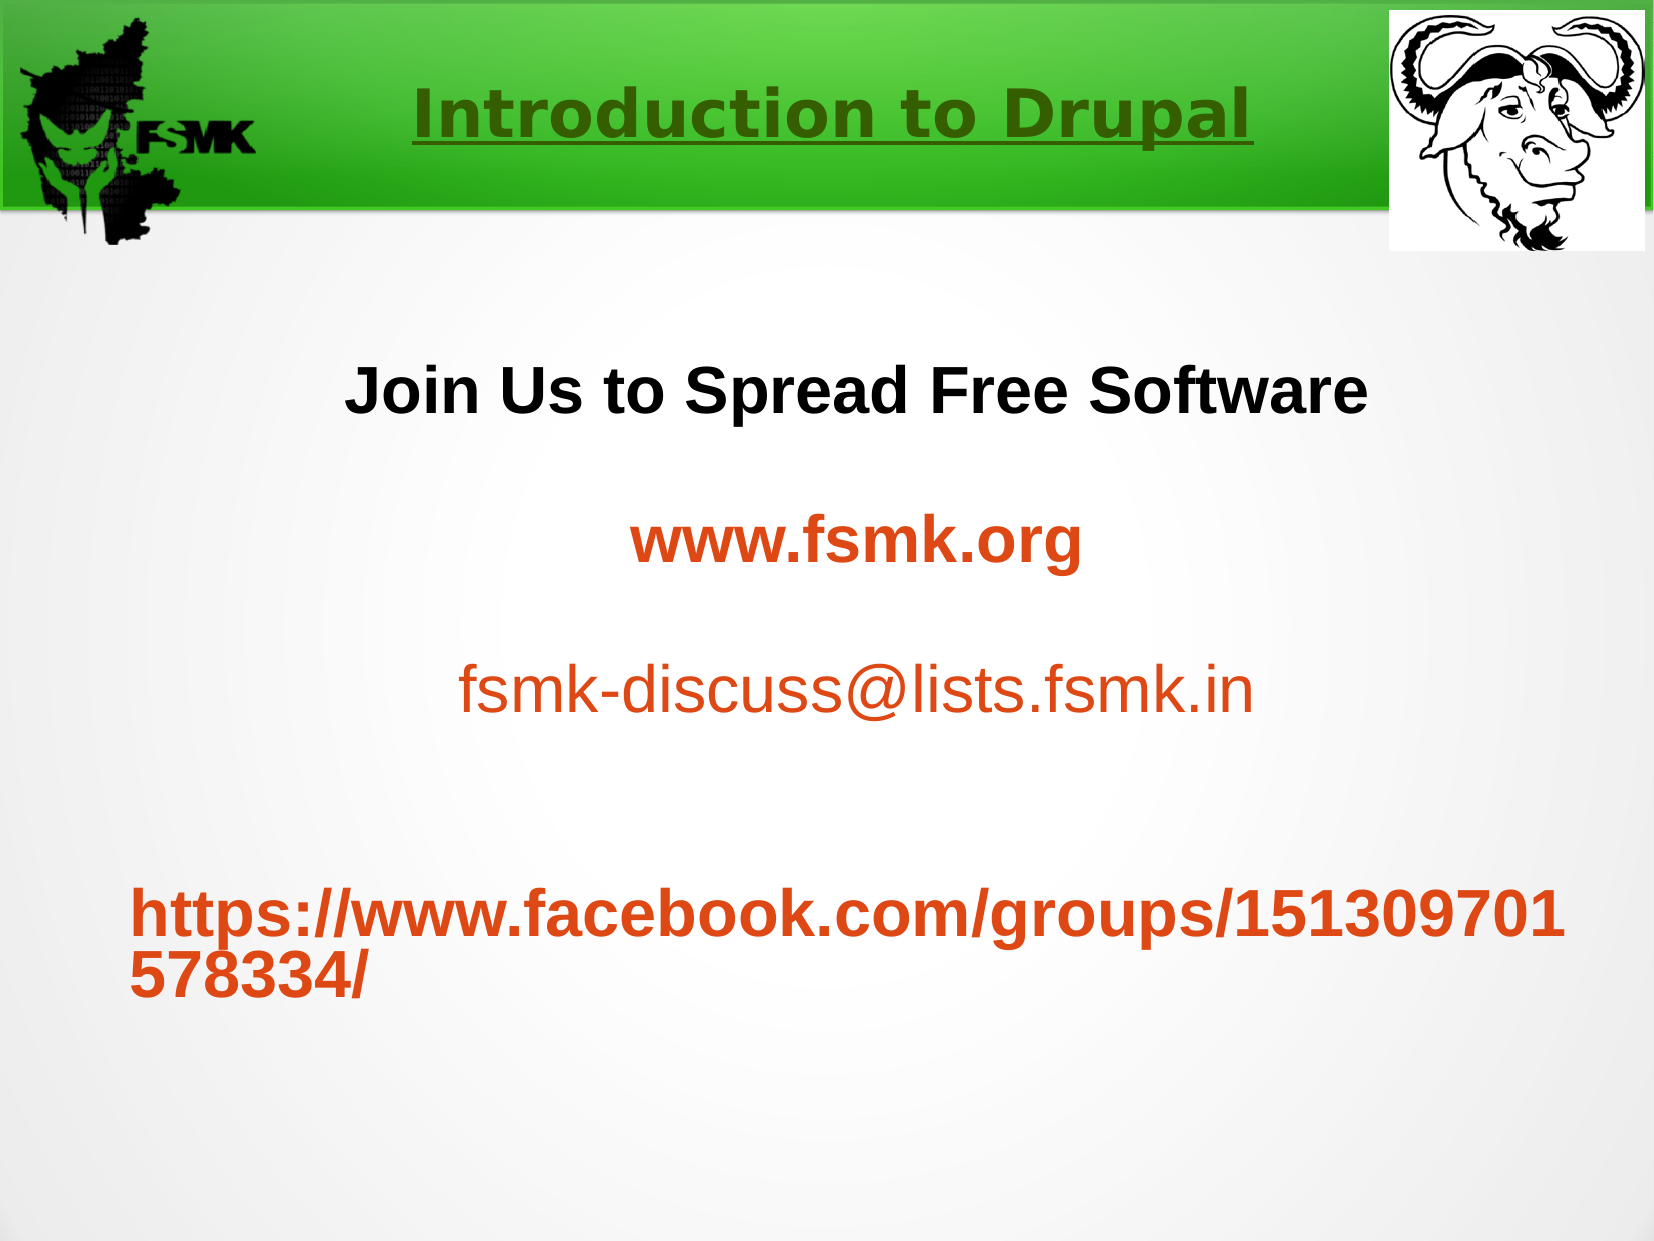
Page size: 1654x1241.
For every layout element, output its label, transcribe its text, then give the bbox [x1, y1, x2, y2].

title Introduction to Drupal [274, 18, 1389, 210]
text_box Join Us to Spread Free Software www.fsmk.org fsmk-discuss@lists.fsmk.in https://www.facebook.com/groups/151309701578334/ [129, 352, 1586, 1101]
picture [3, 2, 274, 259]
picture [1389, 10, 1645, 251]
